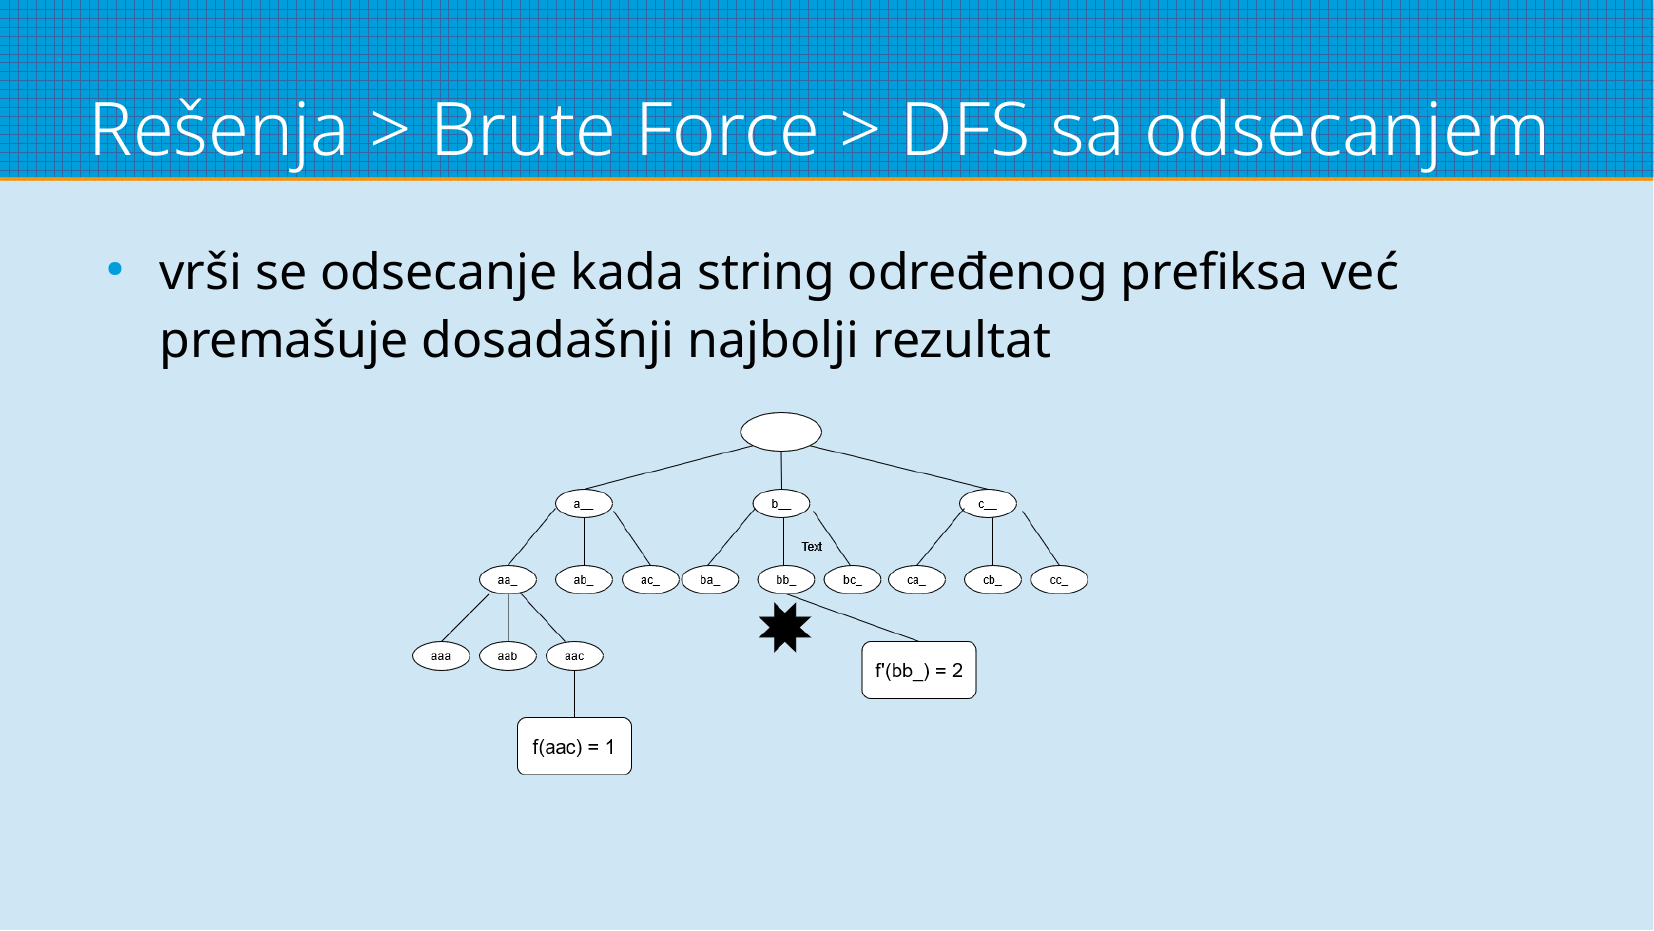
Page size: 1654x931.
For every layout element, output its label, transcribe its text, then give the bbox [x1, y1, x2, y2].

list vrši se odsecanje kada string određenog prefiksa već premašuje dosadašnji najbolji rezultat [88, 236, 1565, 376]
picture [412, 412, 1088, 775]
title Rešenja > Brute Force > DFS sa odsecanjem [88, 14, 1565, 178]
